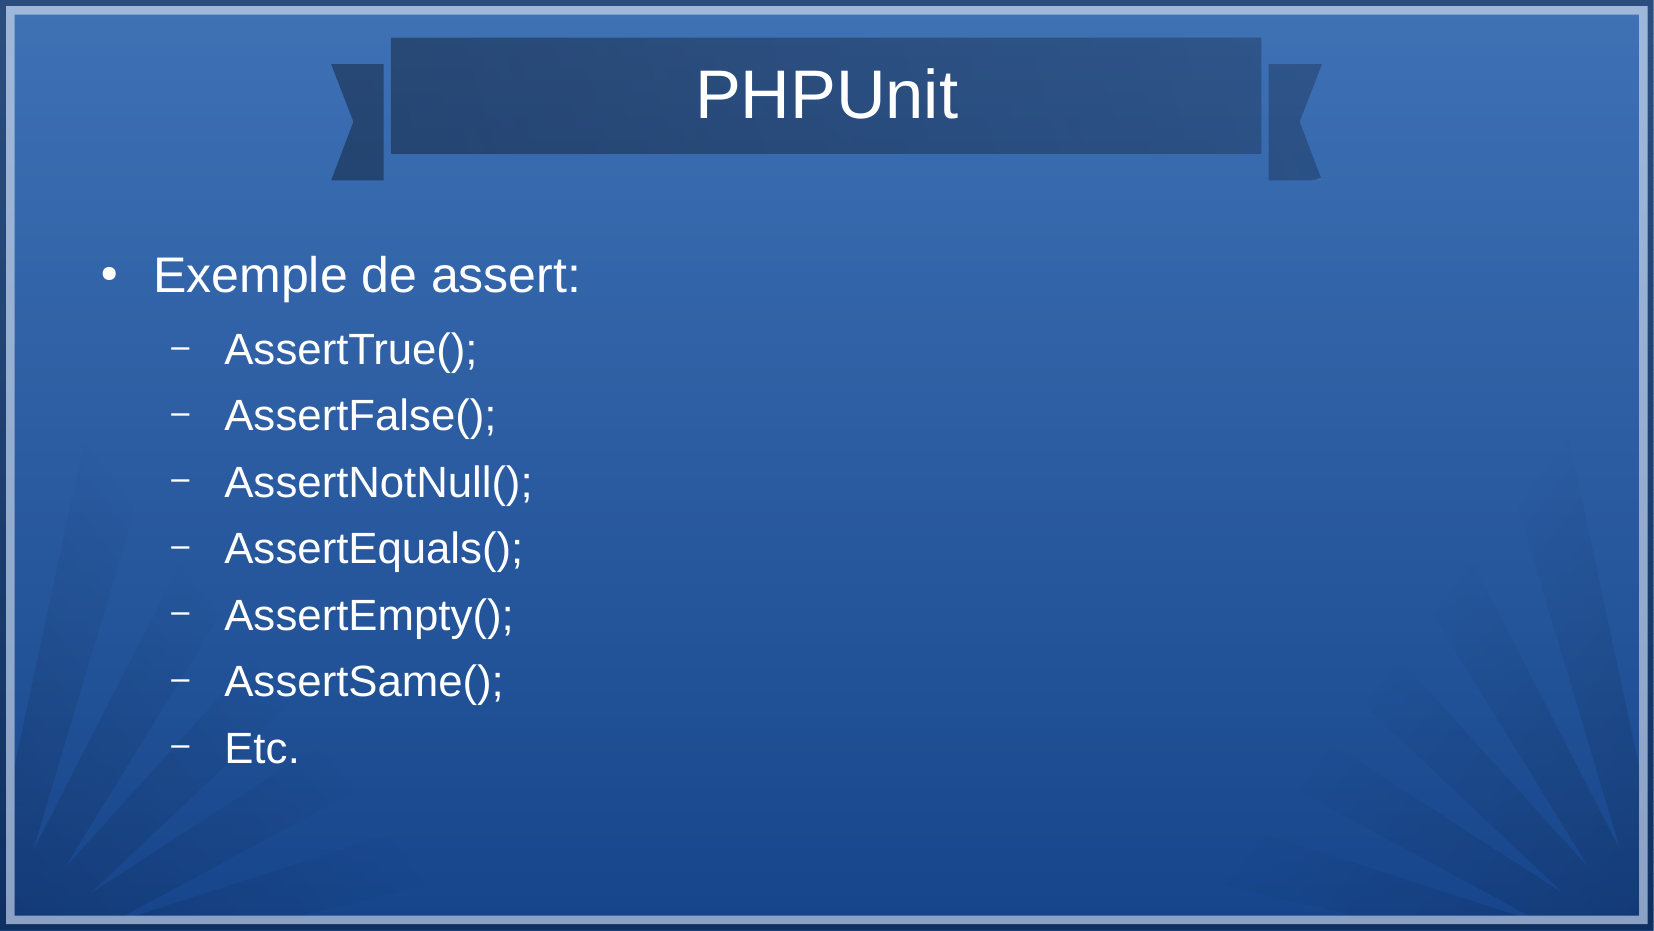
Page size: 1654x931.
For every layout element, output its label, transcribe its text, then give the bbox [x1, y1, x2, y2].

title PHPUnit [389, 35, 1264, 154]
list Exemple de assert: AssertTrue(); AssertFalse(); AssertNotNull(); AssertEquals(); AssertEmpty(); AssertSame(); Etc. [82, 247, 1571, 871]
